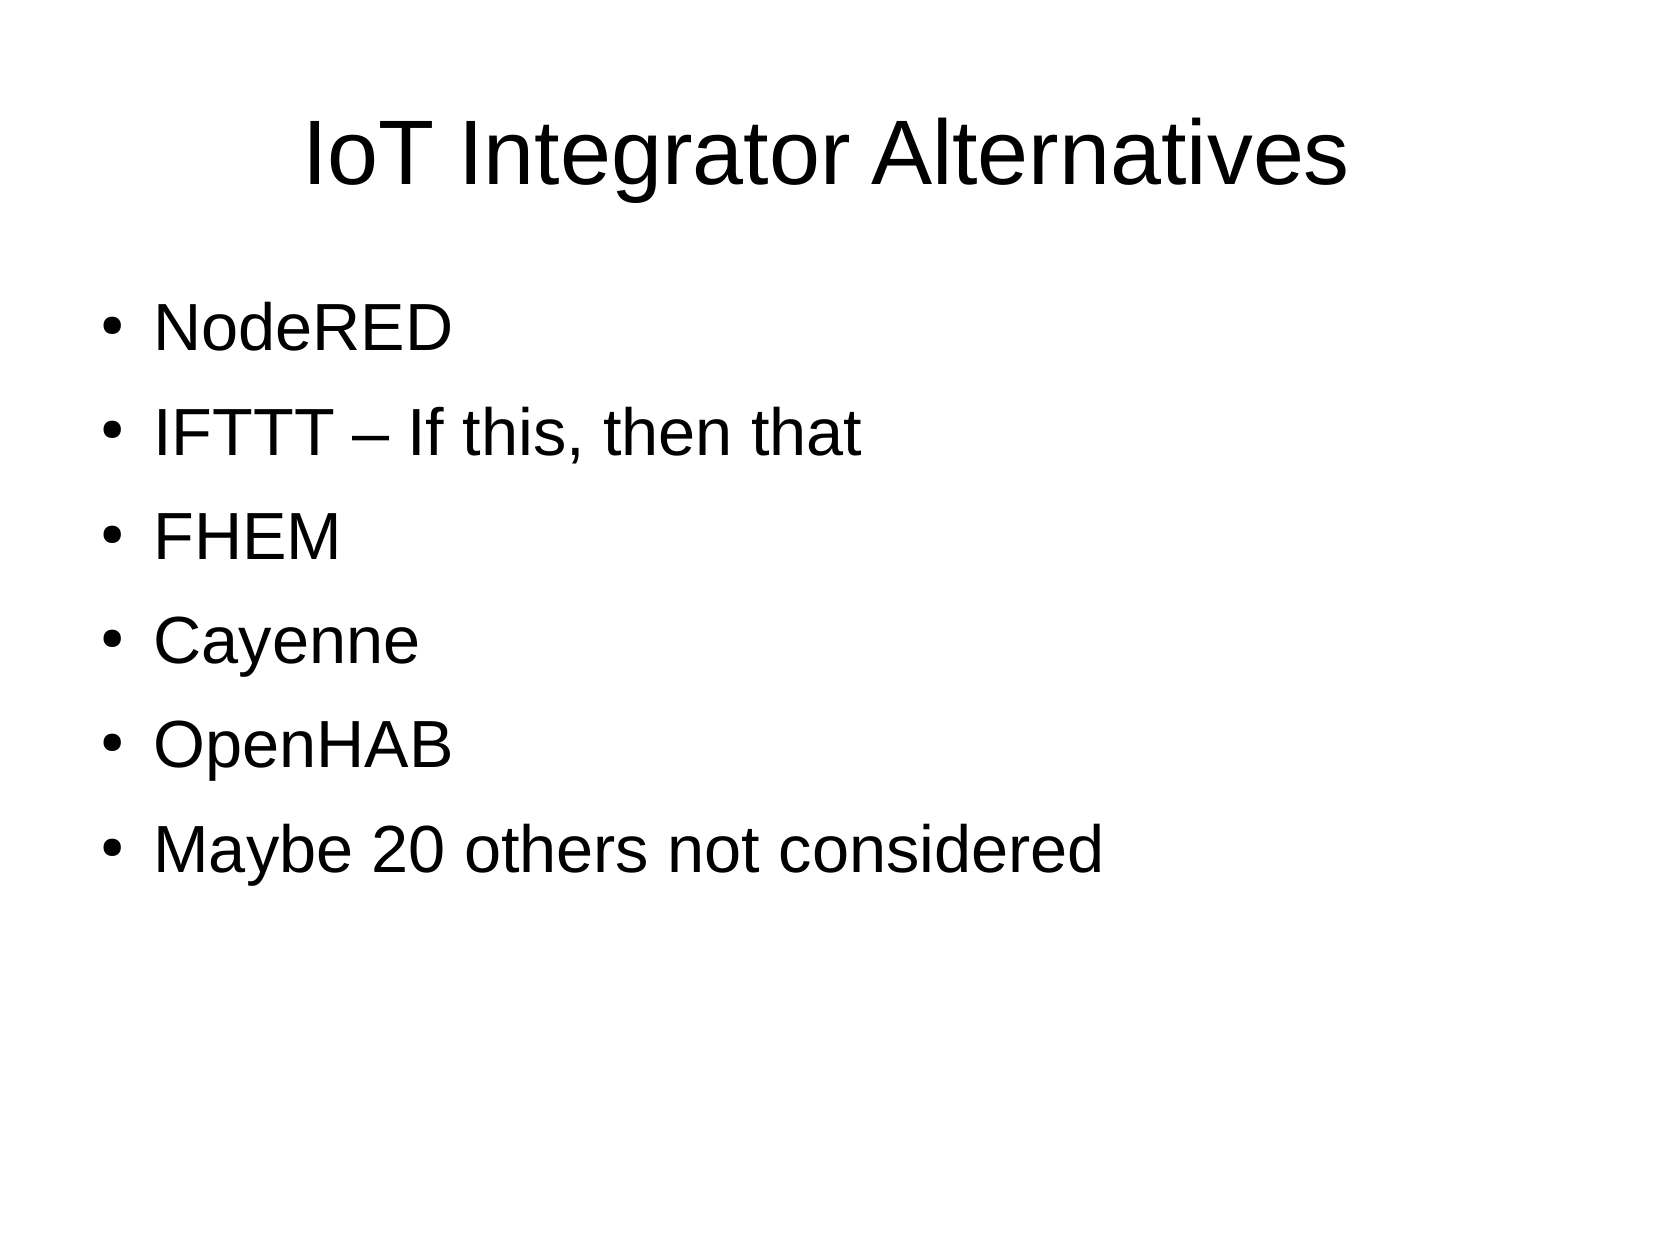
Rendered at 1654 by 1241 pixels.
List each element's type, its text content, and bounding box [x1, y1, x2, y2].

title IoT Integrator Alternatives [82, 49, 1571, 257]
list NodeRED IFTTT – If this, then that FHEM Cayenne OpenHAB Maybe 20 others not considered [82, 290, 1571, 1010]
